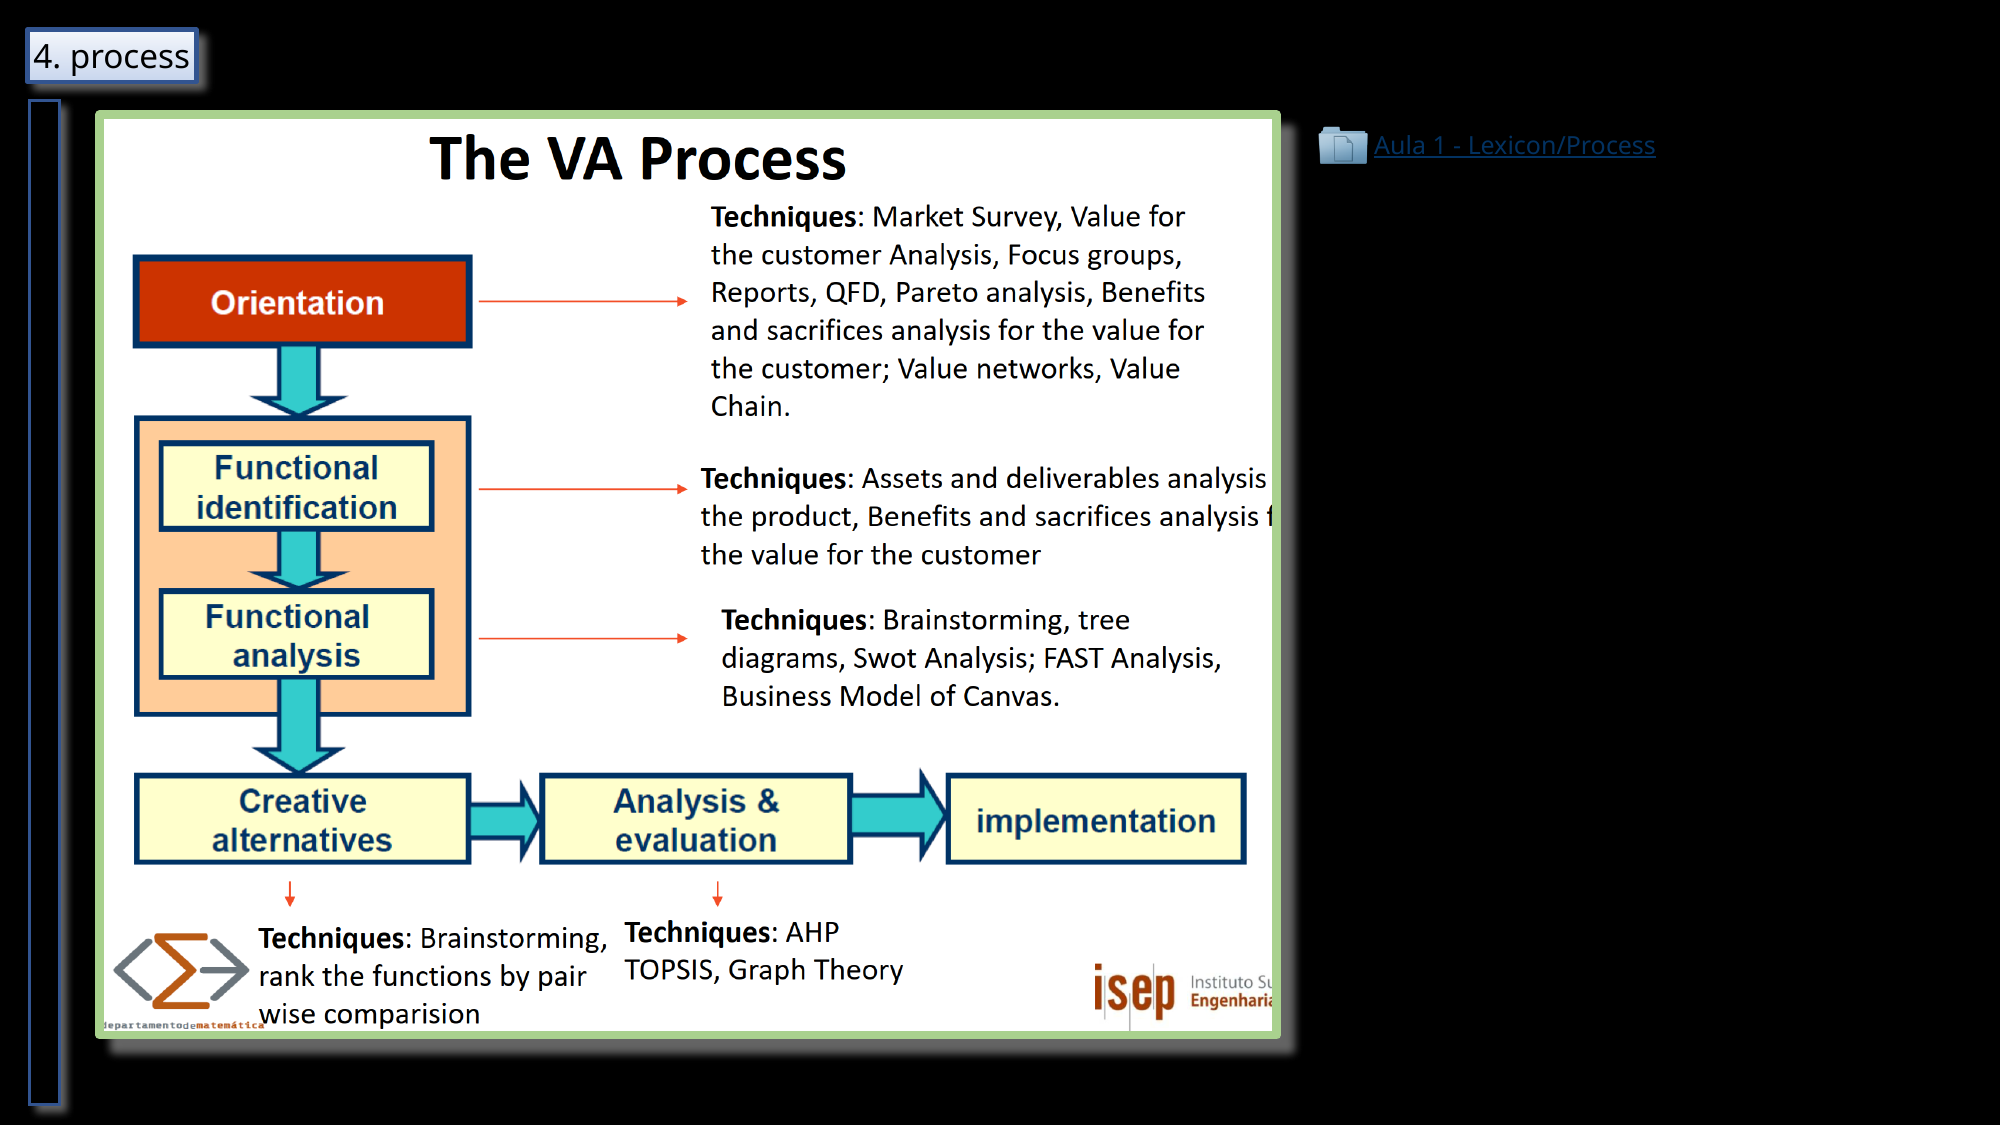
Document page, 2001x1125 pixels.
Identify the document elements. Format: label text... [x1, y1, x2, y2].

picture [1318, 119, 1368, 170]
text_box [29, 100, 60, 1105]
title 4. process [29, 29, 195, 82]
text_box Aula 1 - Lexicon/Process [1374, 129, 1657, 164]
picture [103, 118, 1273, 1032]
